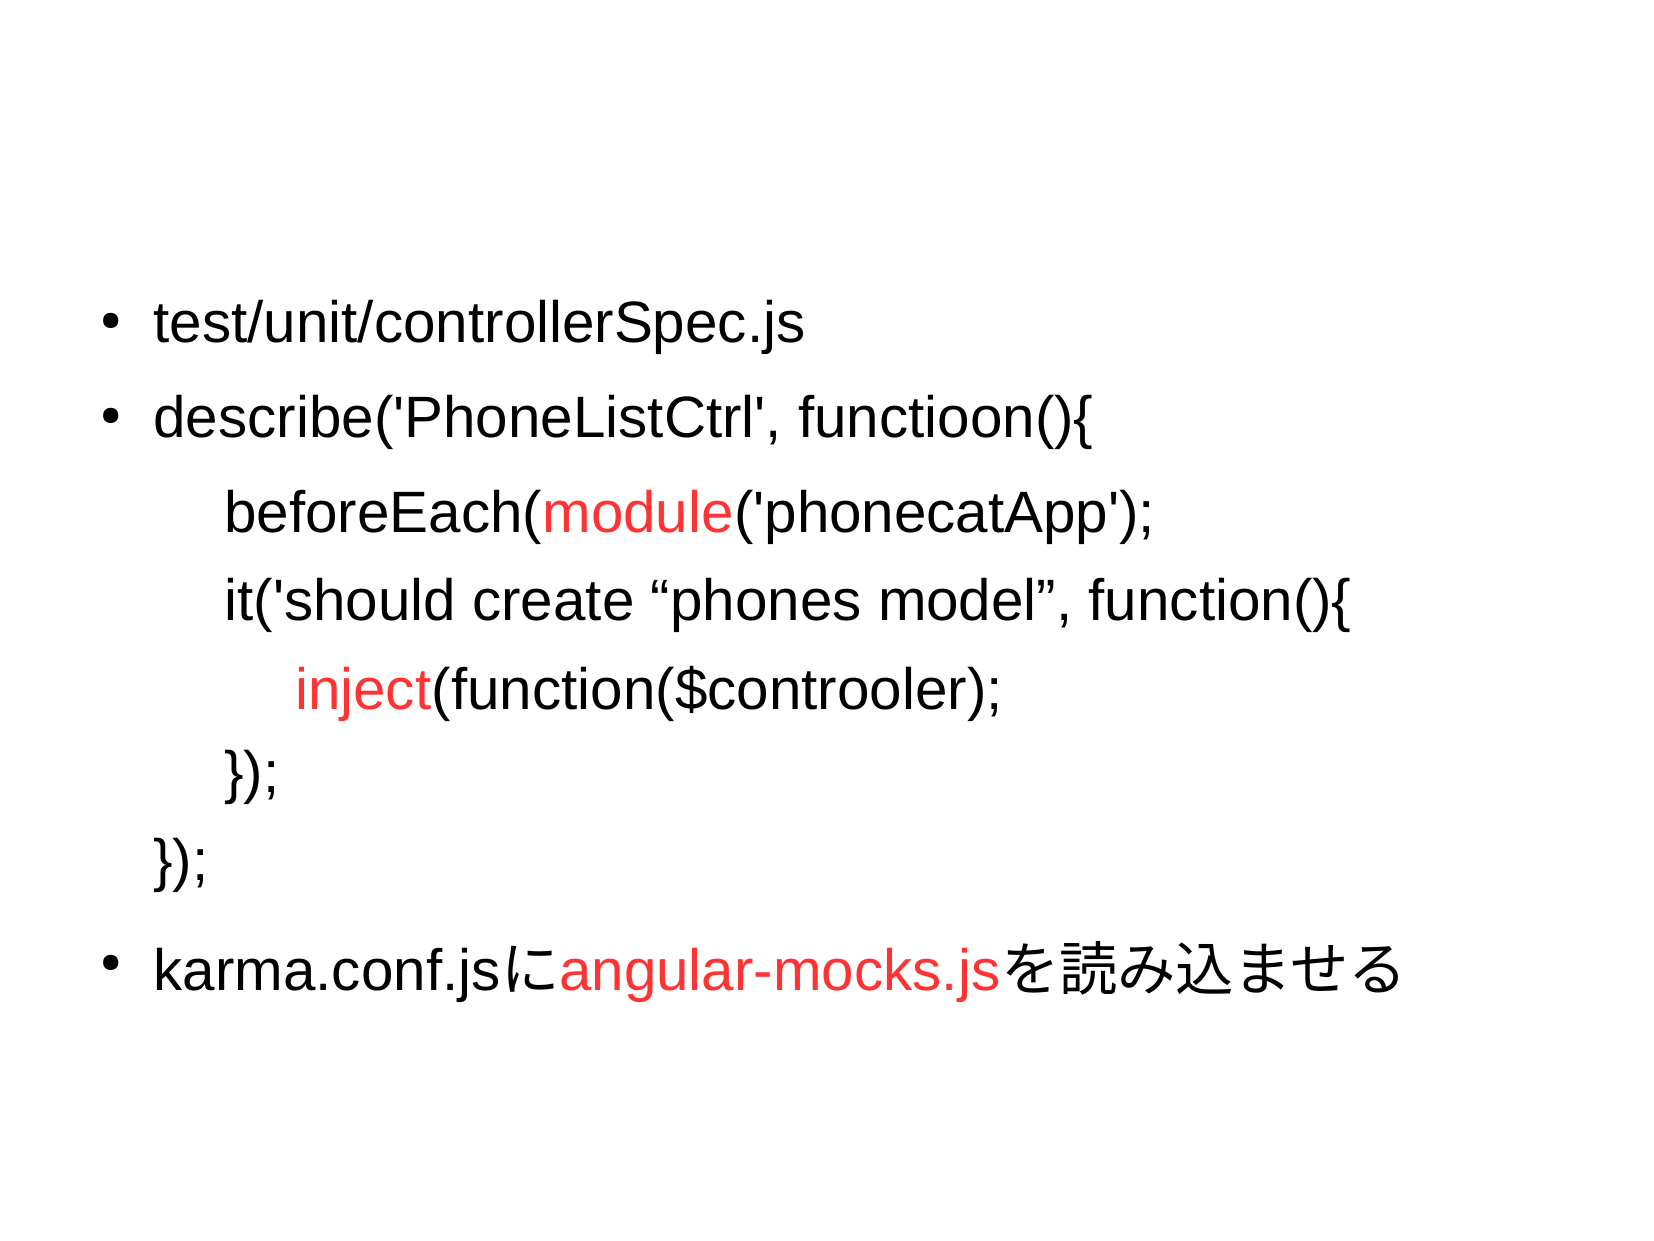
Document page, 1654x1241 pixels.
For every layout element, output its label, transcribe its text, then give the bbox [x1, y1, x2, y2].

list test/unit/controllerSpec.js describe('PhoneListCtrl', functioon(){ beforeEach(module('phonecatApp'); it('should create “phones model”, function(){ inject(function($controoler); }); }); karma.conf.jsにangular-mocks.jsを読み込ませる [82, 290, 1571, 1010]
